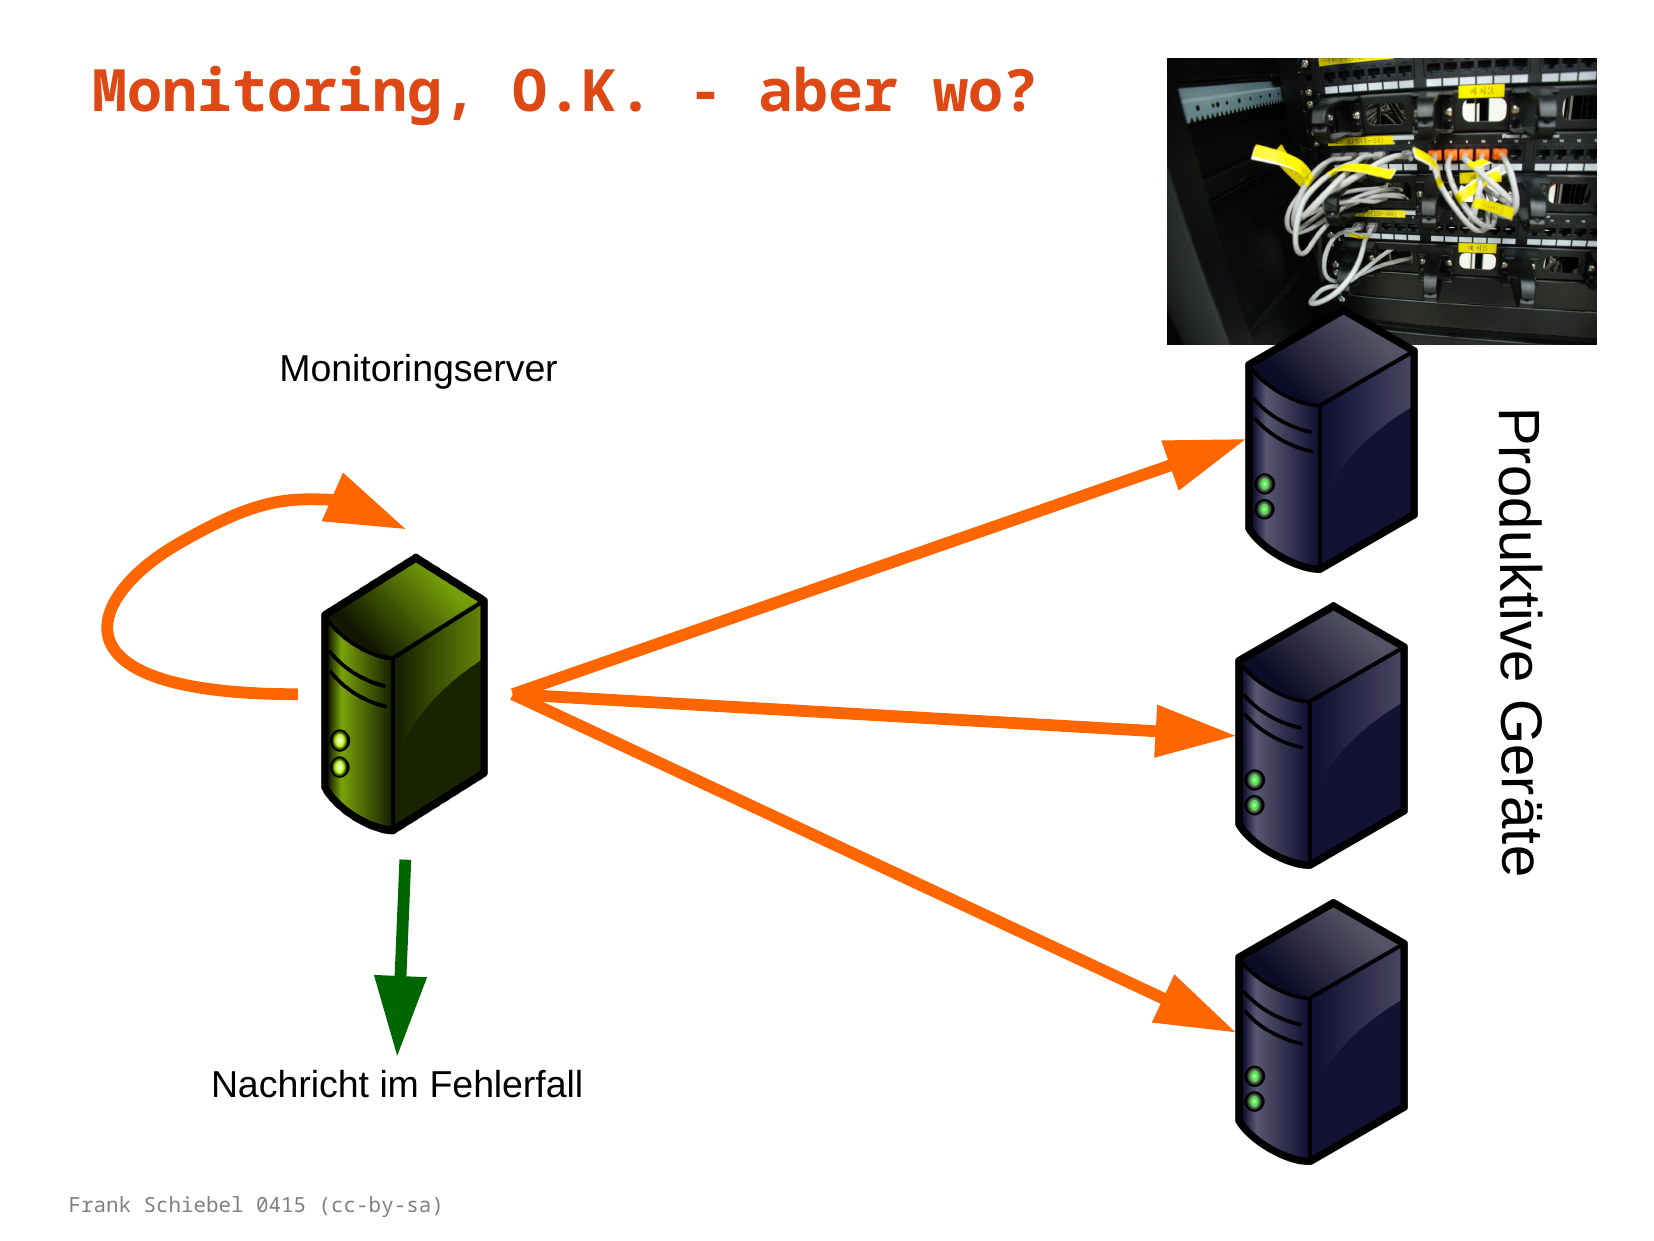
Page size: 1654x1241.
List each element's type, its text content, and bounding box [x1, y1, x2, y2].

picture [1167, 58, 1597, 573]
picture [1235, 602, 1408, 869]
text_box Monitoring, O.K. - aber wo? [78, 42, 1130, 117]
text_box Nachricht im Fehlerfall [196, 1055, 599, 1113]
picture [1235, 899, 1408, 1165]
text_box Produktive Geräte [1478, 392, 1563, 894]
picture [297, 528, 513, 860]
text_box Monitoringserver [264, 340, 573, 398]
